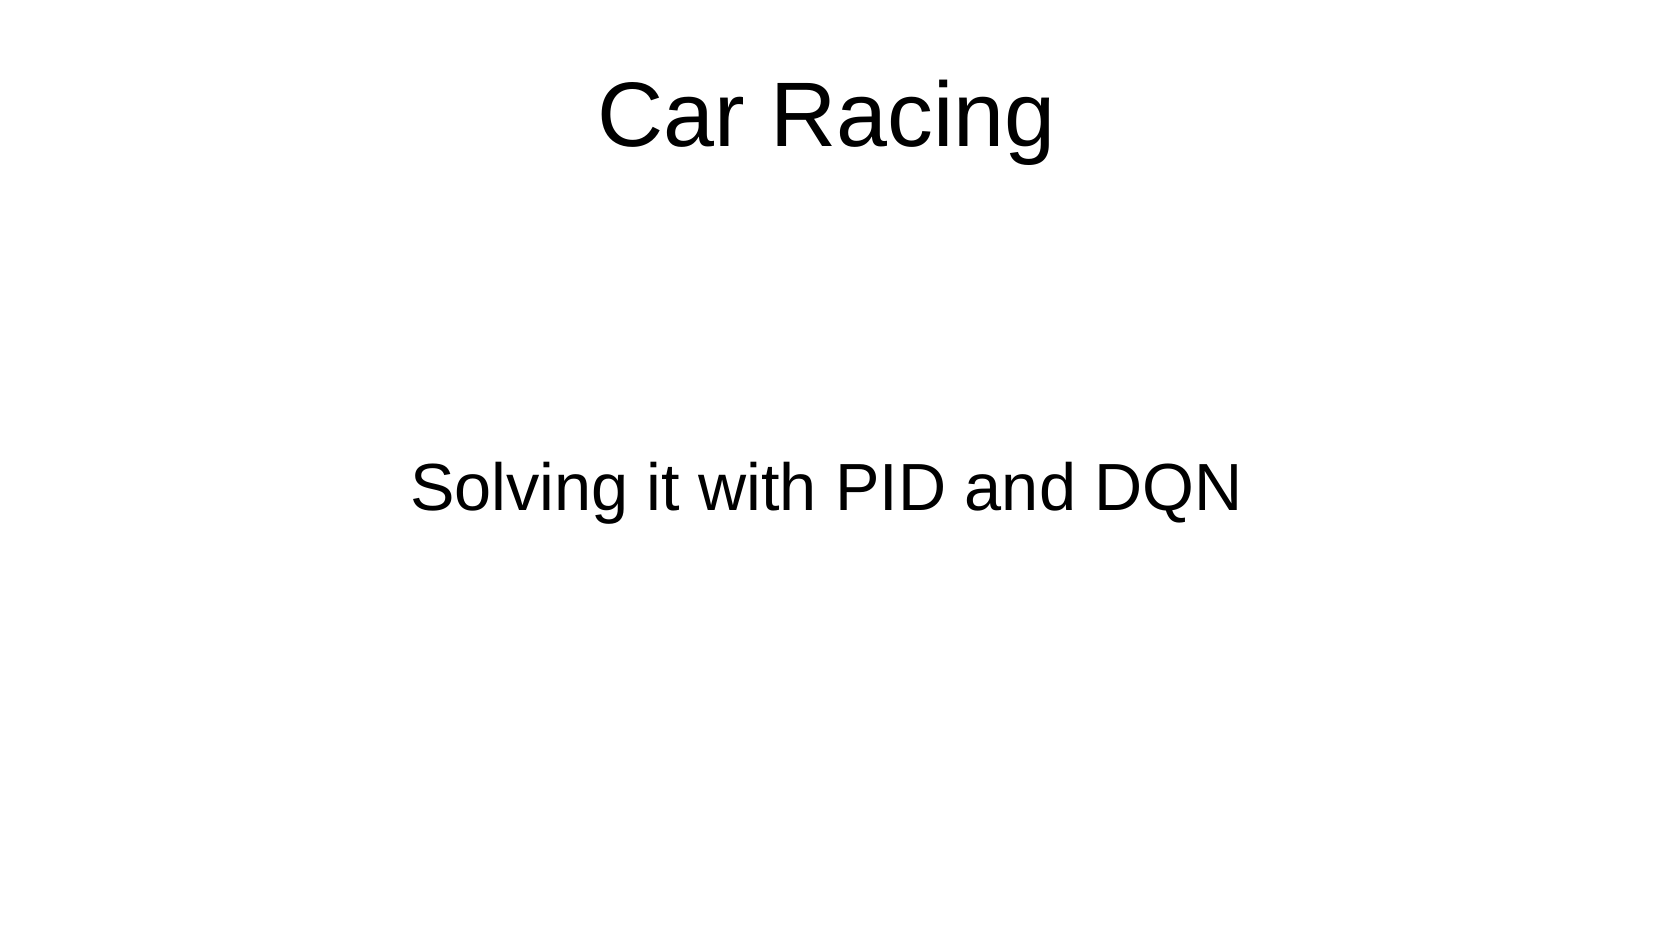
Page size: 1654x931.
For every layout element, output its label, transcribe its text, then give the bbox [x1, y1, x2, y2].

subtitle Solving it with PID and DQN [82, 217, 1571, 758]
title Car Racing [82, 37, 1571, 193]
